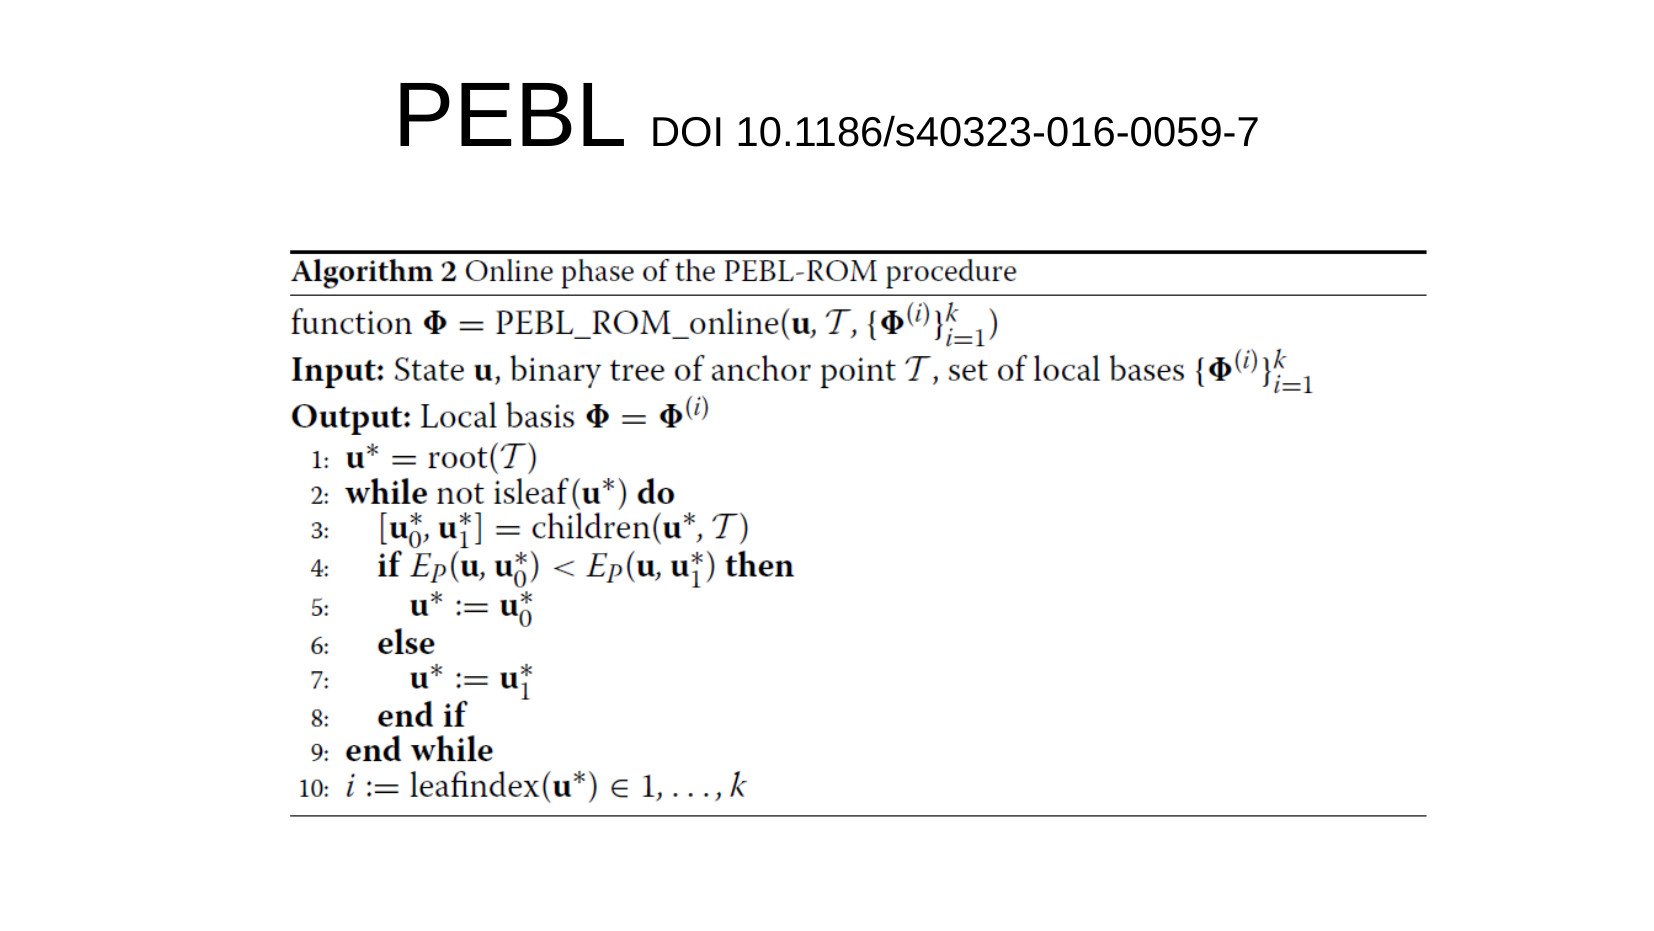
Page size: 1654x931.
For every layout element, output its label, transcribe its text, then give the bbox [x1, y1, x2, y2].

title PEBL DOI 10.1186/s40323-016-0059-7 [82, 37, 1571, 193]
picture [257, 227, 1471, 841]
